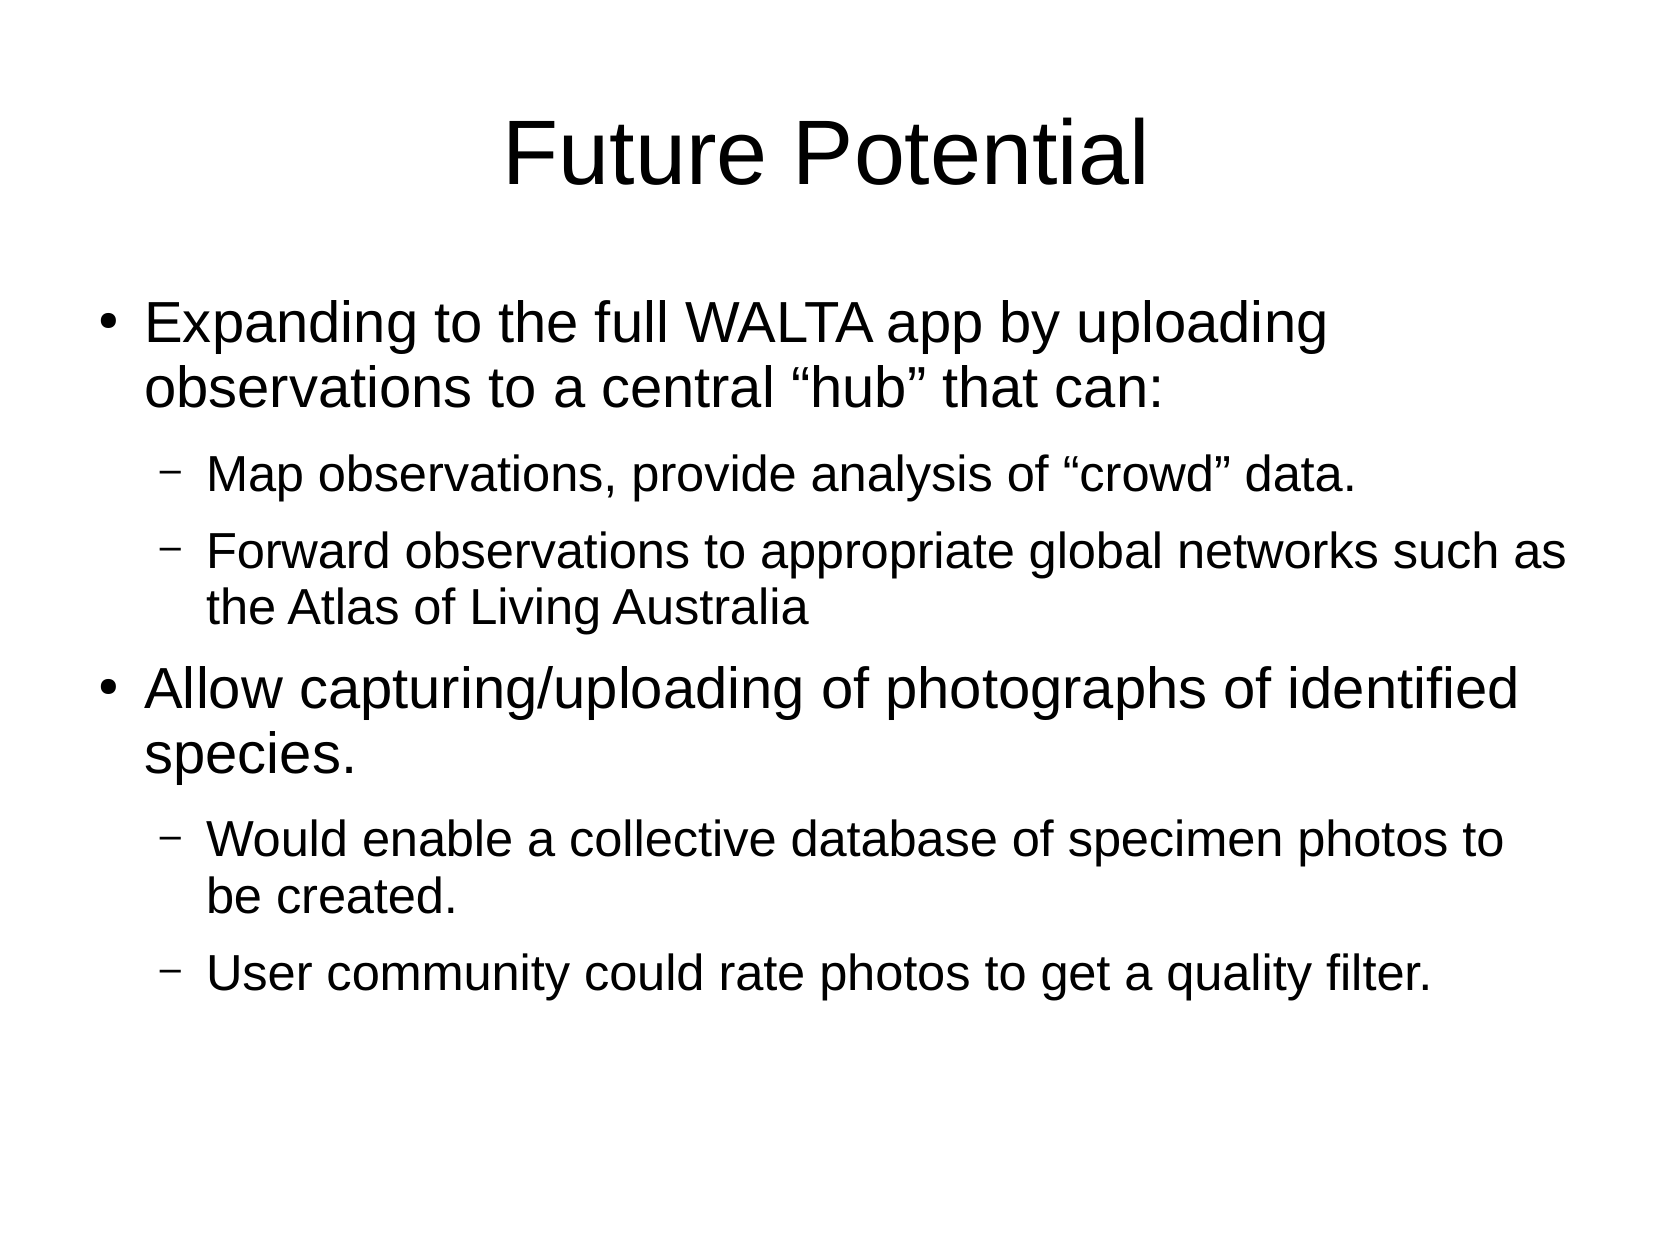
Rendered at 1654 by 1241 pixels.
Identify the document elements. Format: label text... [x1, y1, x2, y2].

list Expanding to the full WALTA app by uploading observations to a central “hub” that can: Map observations, provide analysis of “crowd” data. Forward observations to appropriate global networks such as the Atlas of Living Australia Allow capturing/uploading of photographs of identified species. Would enable a collective database of specimen photos to be created. User community could rate photos to get a quality filter. [82, 290, 1571, 1010]
title Future Potential [82, 49, 1571, 257]
